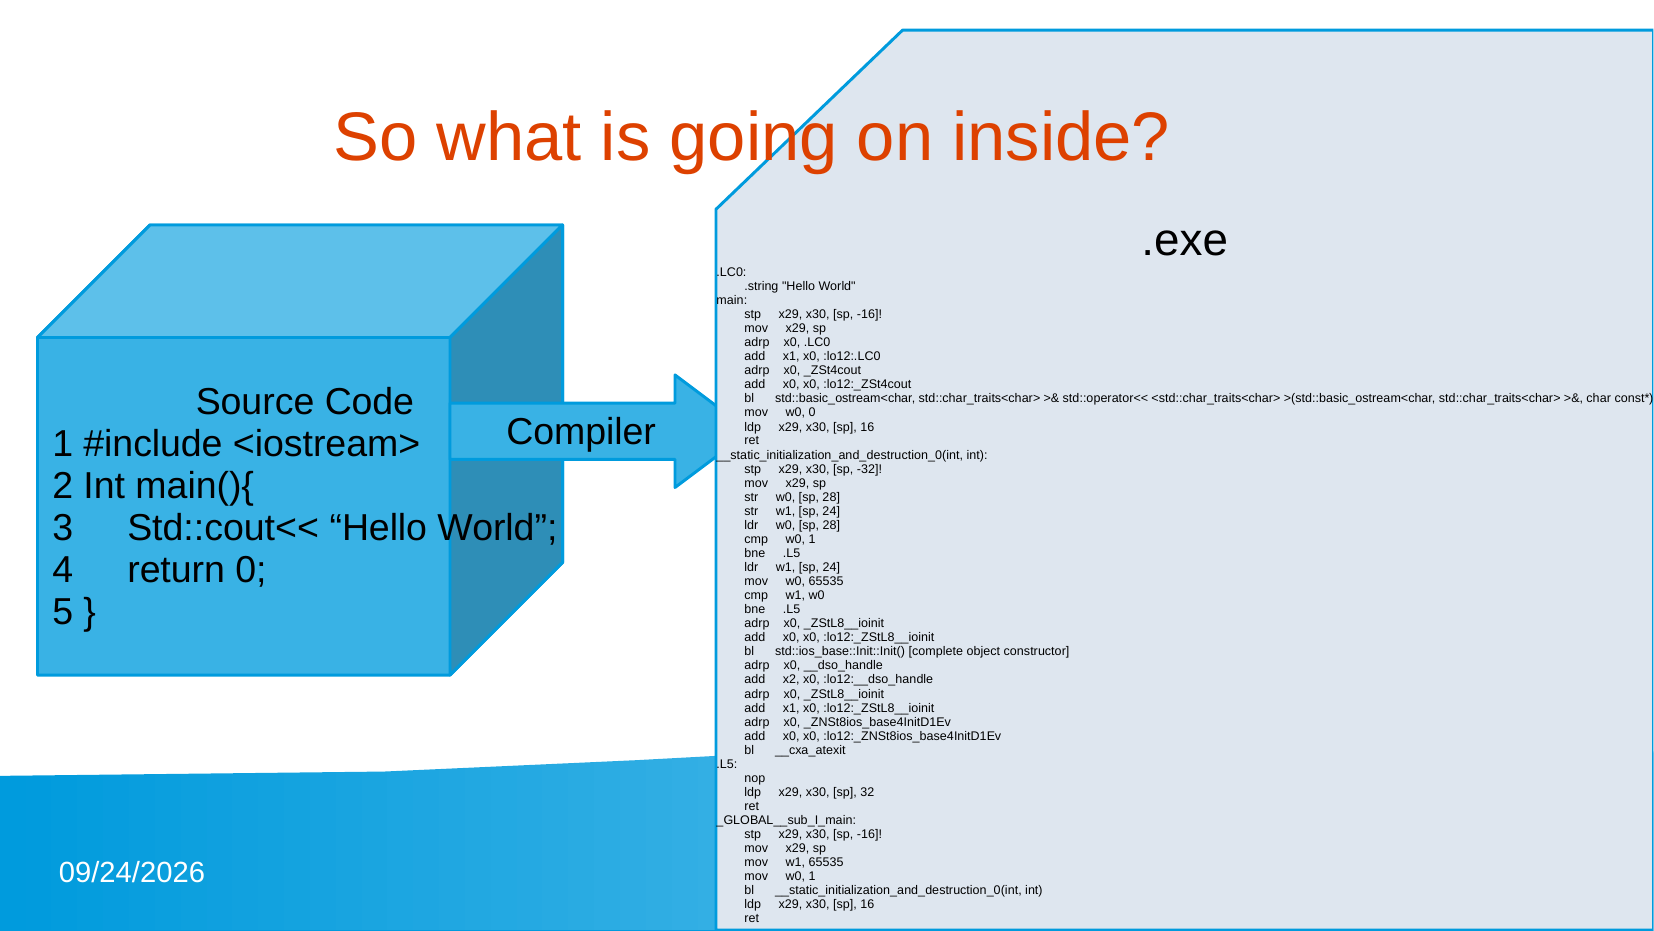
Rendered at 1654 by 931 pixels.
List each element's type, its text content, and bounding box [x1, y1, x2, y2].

title So what is going on inside? [23, 47, 1501, 226]
text_box Compiler [450, 374, 715, 488]
text_box Source Code 1 #include <iostream> 2 Int main(){ 3 Std::cout<< “Hello World”; 4 return 0; 5 } [37, 338, 450, 676]
text_box .exe .LC0: .string "Hello World" main: stp x29, x30, [sp, -16]! mov x29, sp adrp x0, .LC0 add x1, x0, :lo12:.LC0 adrp x0, _ZSt4cout add x0, x0, :lo12:_ZSt4cout bl std::basic_ostream<char, std::char_traits<char> >& std::operator<< <std::char_traits<char> >(std::basic_ostream<char, std::char_traits<char> >&, char const*) mov w0, 0 ldp x29, x30, [sp], 16 ret __static_initialization_and_destruction_0(int, int): stp x29, x30, [sp, -32]! mov x29, sp str w0, [sp, 28] str w1, [sp, 24] ldr w0, [sp, 28] cmp w0, 1 bne .L5 ldr w1, [sp, 24] mov w0, 65535 cmp w1, w0 bne .L5 adrp x0, _ZStL8__ioinit add x0, x0, :lo12:_ZStL8__ioinit bl std::ios_base::Init::Init() [complete object constructor] adrp x0, __dso_handle add x2, x0, :lo12:__dso_handle adrp x0, _ZStL8__ioinit add x1, x0, :lo12:_ZStL8__ioinit adrp x0, _ZNSt8ios_base4InitD1Ev add x0, x0, :lo12:_ZNSt8ios_base4InitD1Ev bl __cxa_atexit .L5: nop ldp x29, x30, [sp], 32 ret _GLOBAL__sub_I_main: stp x29, x30, [sp, -16]! mov x29, sp mov w1, 65535 mov w0, 1 bl __static_initialization_and_destruction_0(int, int) ldp x29, x30, [sp], 16 ret [715, 30, 1654, 931]
